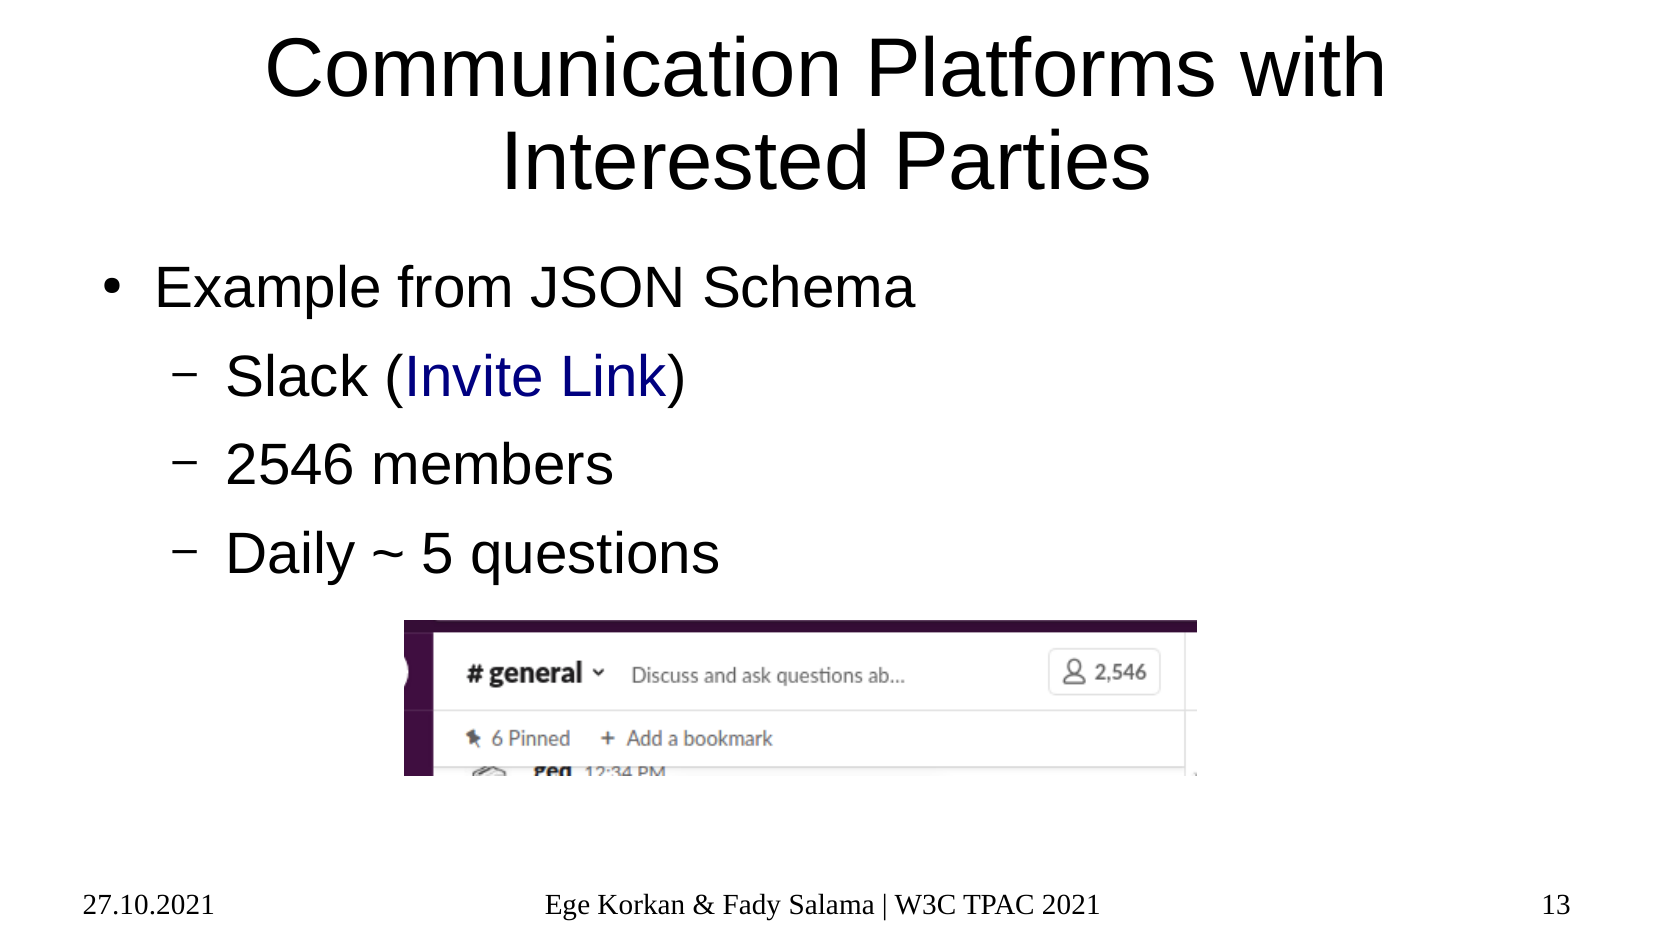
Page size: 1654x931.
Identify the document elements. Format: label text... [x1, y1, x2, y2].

title Communication Platforms with Interested Parties [82, 21, 1571, 208]
list Example from JSON Schema Slack (Invite Link) 2546 members Daily ~ 5 questions [83, 254, 1573, 623]
picture [404, 620, 1197, 776]
